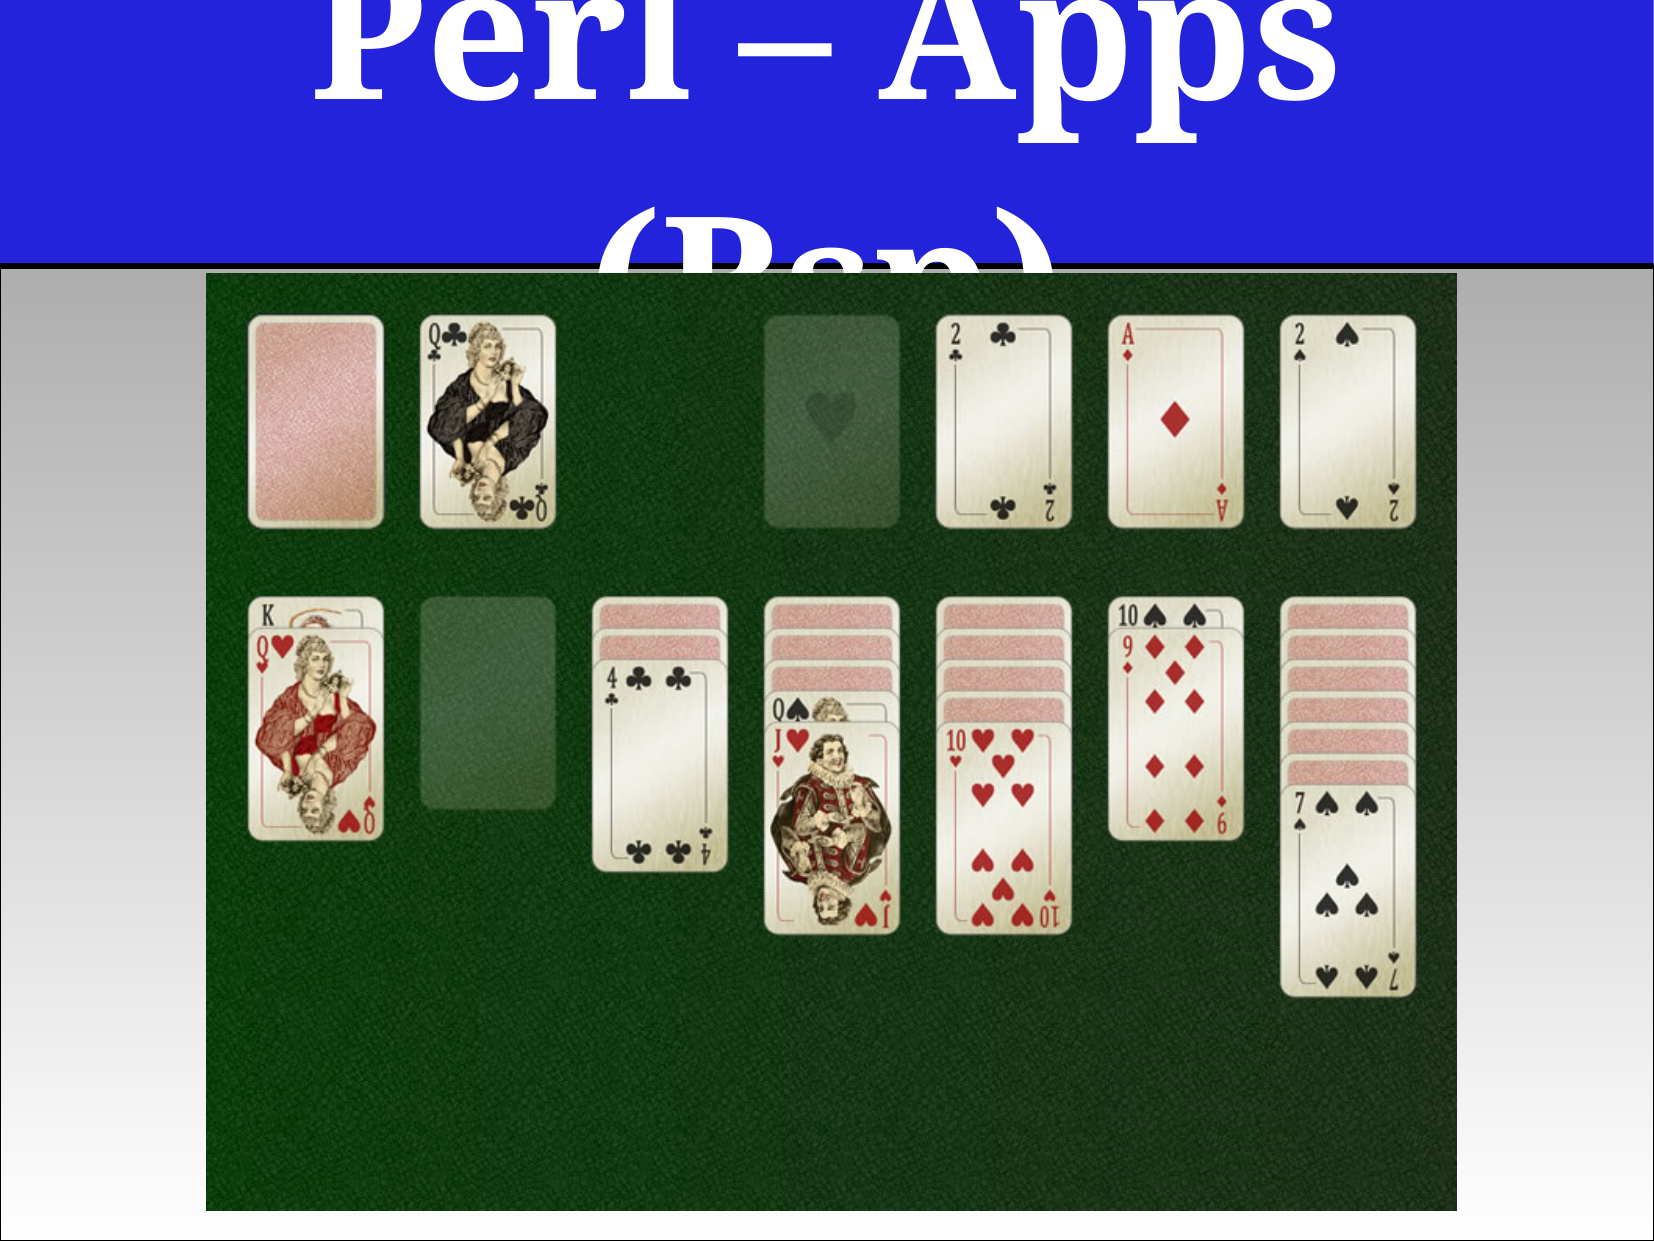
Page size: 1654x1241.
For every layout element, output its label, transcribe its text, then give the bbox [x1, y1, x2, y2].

picture [206, 273, 1457, 1211]
title Perl – Apps (Bsp) [82, 49, 1571, 257]
